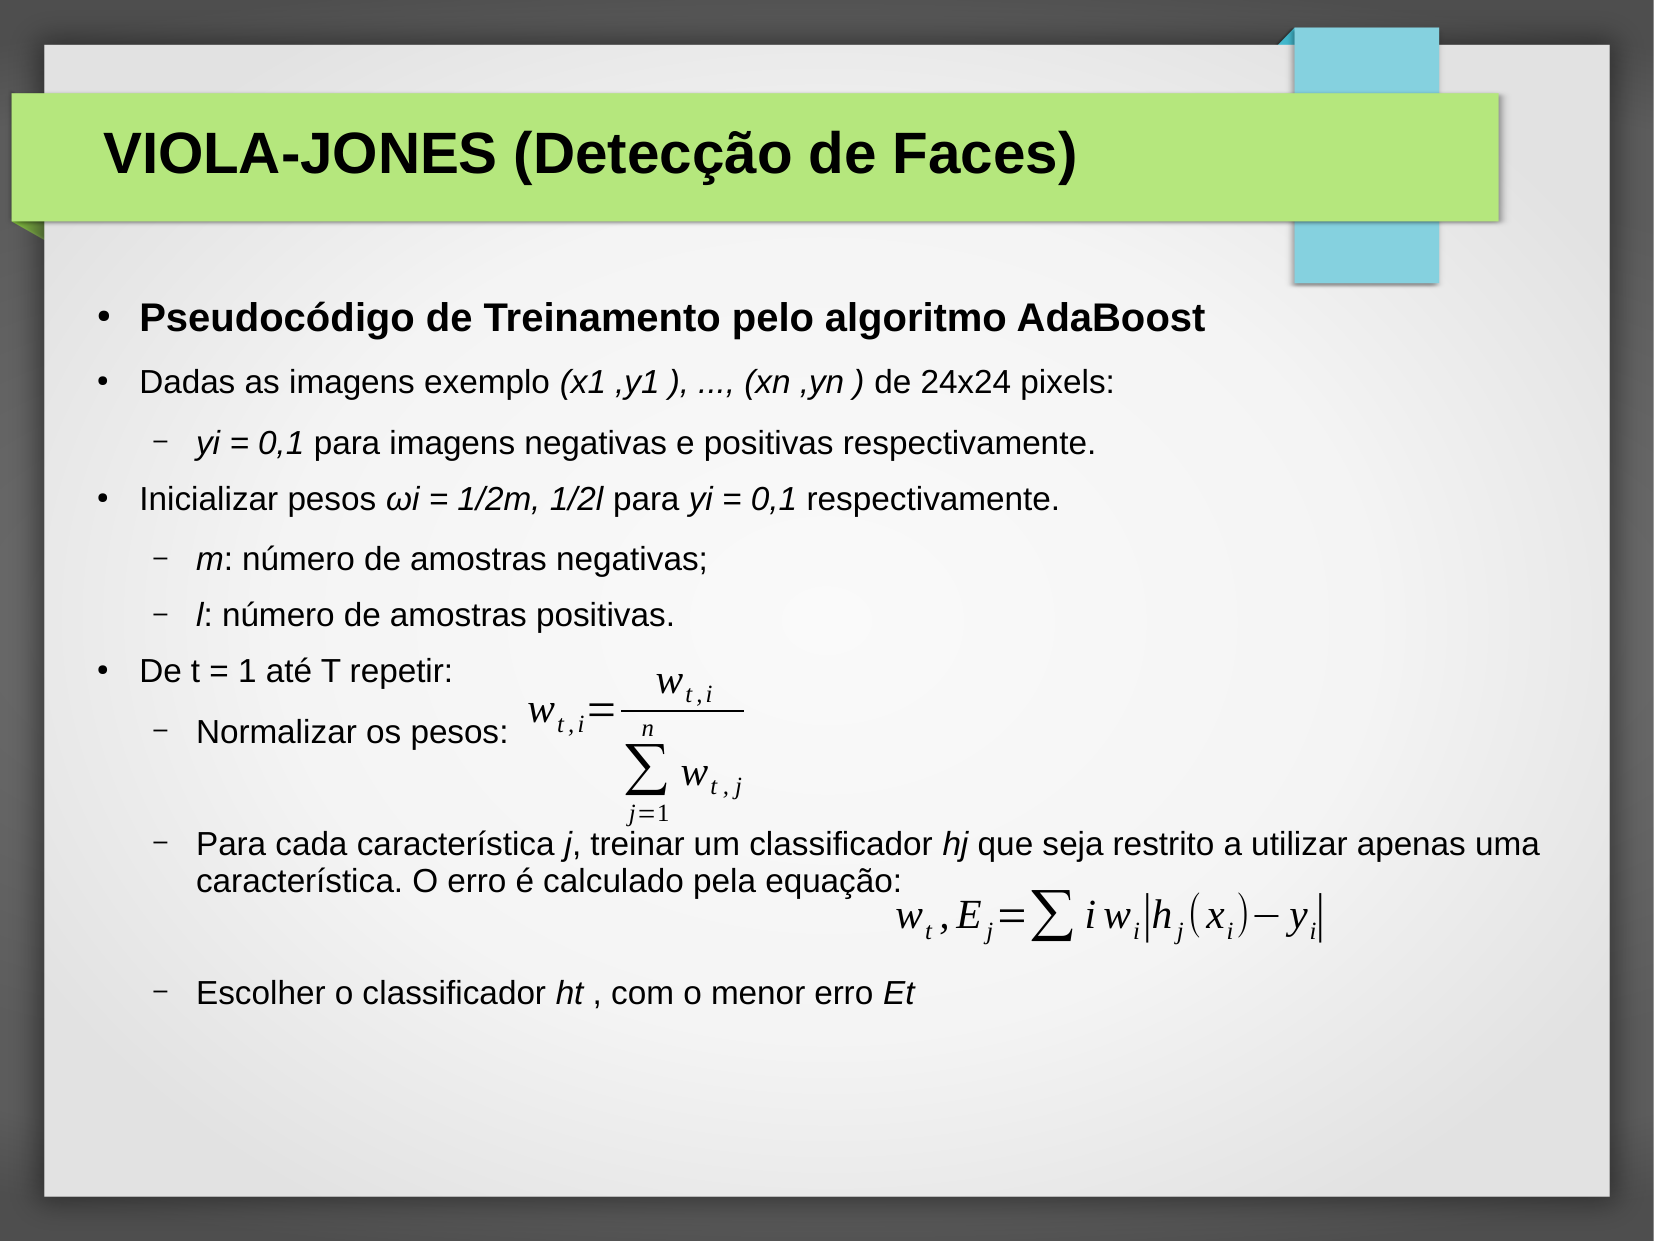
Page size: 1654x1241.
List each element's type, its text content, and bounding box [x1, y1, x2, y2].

title VIOLA-JONES (Detecção de Faces) [82, 94, 1264, 213]
chart [519, 655, 753, 827]
chart [887, 886, 1335, 945]
list Pseudocódigo de Treinamento pelo algoritmo AdaBoost Dadas as imagens exemplo (x1 ,y1 ), ..., (xn ,yn ) de 24x24 pixels: yi = 0,1 para imagens negativas e positivas respectivamente. Inicializar pesos ωi = 1/2m, 1/2l para yi = 0,1 respectivamente. m: número de amostras negativas; l: número de amostras positivas. De t = 1 até T repetir: Normalizar os pesos: Para cada característica j, treinar um classificador hj que seja restrito a utilizar apenas uma característica. O erro é calculado pela equação: Escolher o classificador ht , com o menor erro Et [82, 295, 1571, 1015]
picture [0, 0, 1654, 1241]
